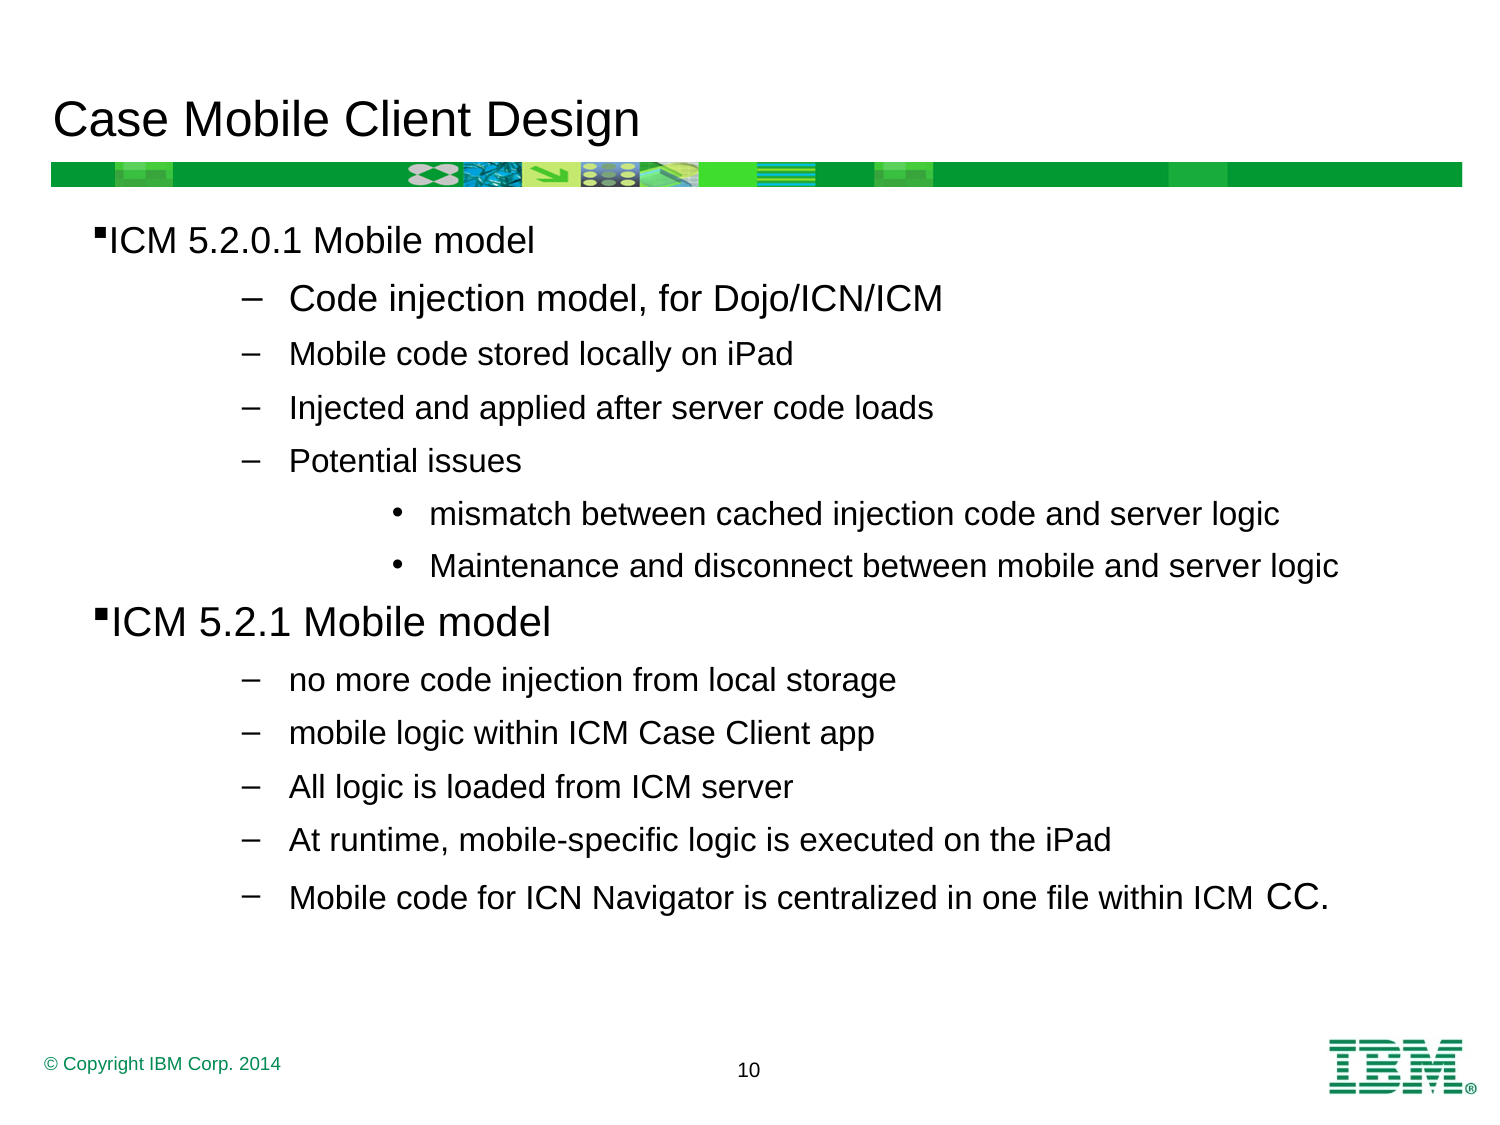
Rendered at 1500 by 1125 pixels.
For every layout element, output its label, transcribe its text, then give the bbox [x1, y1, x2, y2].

picture [1327, 1037, 1479, 1096]
title Case Mobile Client Design [37, 45, 1388, 188]
list ICM 5.2.0.1 Mobile model Code injection model, for Dojo/ICN/ICM Mobile code stored locally on iPad Injected and applied after server code loads Potential issues mismatch between cached injection code and server logic Maintenance and disconnect between mobile and server logic ICM 5.2.1 Mobile model no more code injection from local storage mobile logic within ICM Case Client app All logic is loaded from ICM server At runtime, mobile-specific logic is executed on the iPad Mobile code for ICN Navigator is centralized in one file within ICM CC. [76, 208, 1377, 951]
picture [50, 161, 1463, 189]
text_box <number> [425, 1052, 776, 1113]
